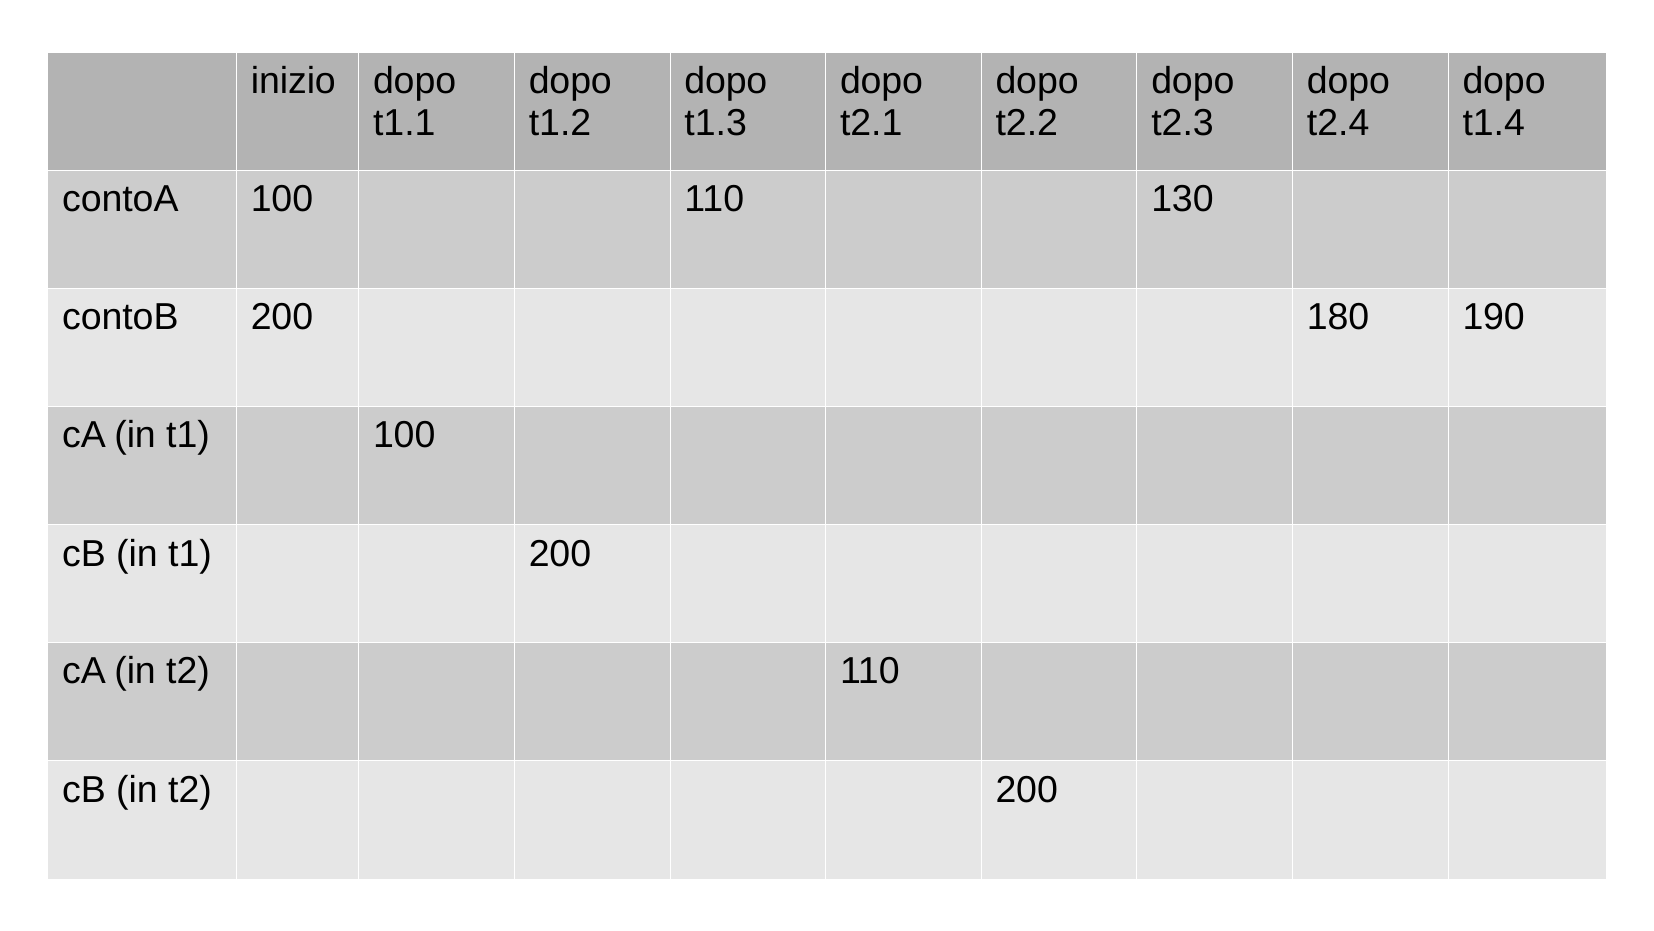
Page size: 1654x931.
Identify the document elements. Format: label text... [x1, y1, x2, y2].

table_cell [515, 643, 670, 760]
table_cell [1293, 407, 1448, 524]
table_cell cA (in t1) [48, 407, 236, 524]
table_cell [515, 289, 670, 406]
table_cell 200 [237, 289, 358, 406]
table_cell cB (in t1) [48, 525, 236, 642]
table_cell [826, 289, 981, 406]
table_cell [515, 171, 670, 288]
table_cell [1293, 761, 1448, 879]
table_cell contoB [48, 289, 236, 406]
table_cell [826, 761, 981, 879]
table_cell 190 [1449, 289, 1606, 406]
table_cell [1449, 525, 1606, 642]
table_cell [826, 407, 981, 524]
table_cell [1137, 761, 1292, 879]
table_header dopo t1.1 [359, 53, 514, 170]
table_cell [237, 525, 358, 642]
table_header dopo t2.2 [982, 53, 1136, 170]
table_cell [982, 407, 1136, 524]
table_cell [1449, 407, 1606, 524]
table_cell [671, 407, 825, 524]
table_cell [982, 171, 1136, 288]
table_cell contoA [48, 171, 236, 288]
table_header dopo t2.1 [826, 53, 981, 170]
table_header dopo t1.4 [1449, 53, 1606, 170]
table_cell [359, 525, 514, 642]
table_cell [671, 761, 825, 879]
table_cell [1137, 407, 1292, 524]
table_cell [1137, 525, 1292, 642]
table_cell [826, 525, 981, 642]
table_header dopo t2.3 [1137, 53, 1292, 170]
table_cell [1449, 643, 1606, 760]
table_cell [359, 289, 514, 406]
table_cell [982, 525, 1136, 642]
table_cell 100 [237, 171, 358, 288]
table_cell [1137, 289, 1292, 406]
table_cell [1449, 761, 1606, 879]
table_cell [982, 289, 1136, 406]
table_cell [237, 407, 358, 524]
table_header dopo t1.3 [671, 53, 825, 170]
table_cell 110 [671, 171, 825, 288]
table_cell [1293, 525, 1448, 642]
table_cell 180 [1293, 289, 1448, 406]
table_cell [1293, 171, 1448, 288]
table_cell 100 [359, 407, 514, 524]
table_cell [359, 171, 514, 288]
table_cell cB (in t2) [48, 761, 236, 879]
table_cell [1449, 171, 1606, 288]
table_cell 200 [515, 525, 670, 642]
table_cell 130 [1137, 171, 1292, 288]
table_cell 200 [982, 761, 1136, 879]
table_cell [359, 761, 514, 879]
table_cell [515, 761, 670, 879]
table_cell [671, 525, 825, 642]
table_header [48, 53, 236, 170]
table_cell [1137, 643, 1292, 760]
table_cell cA (in t2) [48, 643, 236, 760]
table_cell [671, 289, 825, 406]
table_cell [237, 761, 358, 879]
table_cell [359, 643, 514, 760]
table_cell [671, 643, 825, 760]
table_cell [515, 407, 670, 524]
table_cell [826, 171, 981, 288]
table_cell [237, 643, 358, 760]
table_cell [982, 643, 1136, 760]
table_header inizio [237, 53, 358, 170]
table_header dopo t2.4 [1293, 53, 1448, 170]
table_cell [1293, 643, 1448, 760]
table_header dopo t1.2 [515, 53, 670, 170]
table_cell 110 [826, 643, 981, 760]
